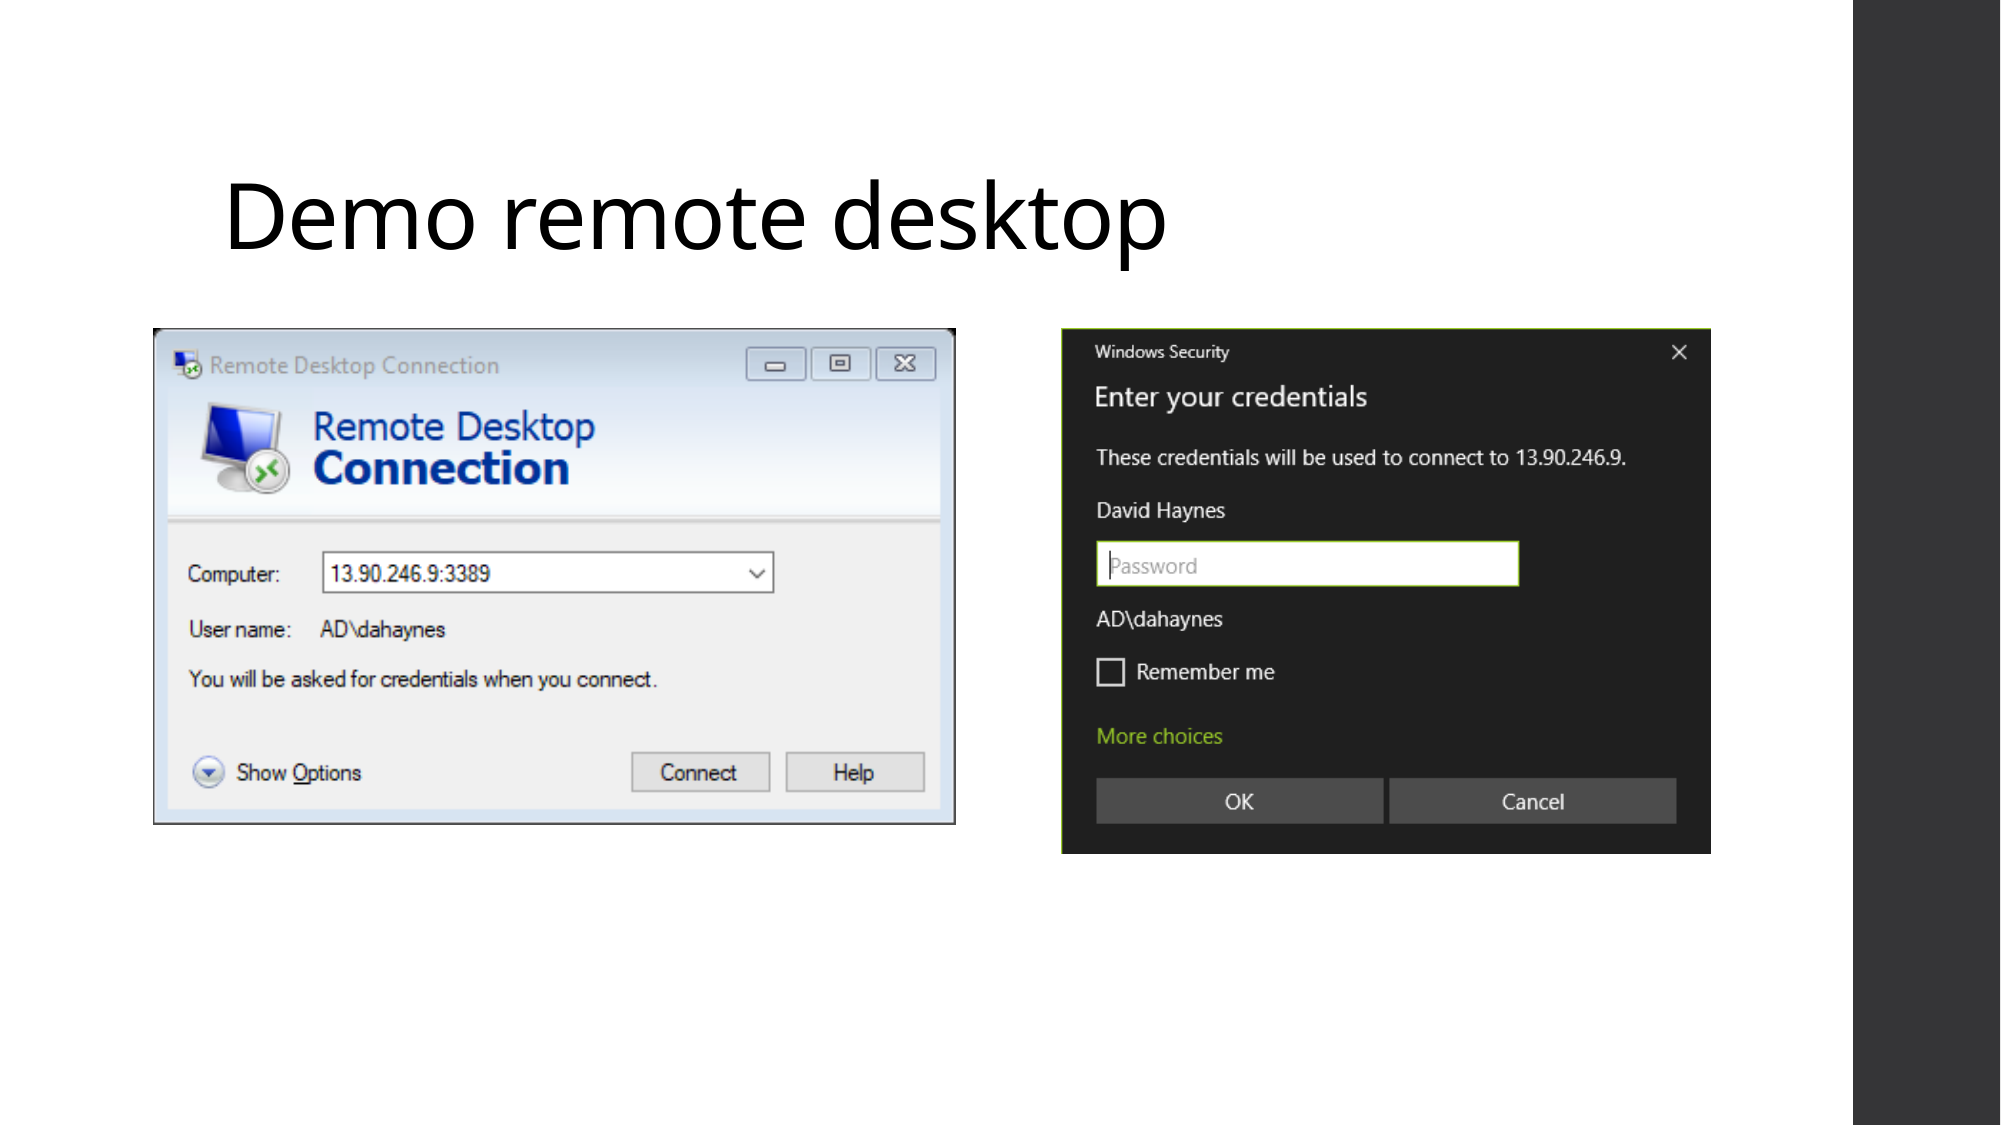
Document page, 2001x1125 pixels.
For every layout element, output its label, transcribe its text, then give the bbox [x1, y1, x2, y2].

picture [153, 328, 956, 825]
picture [1061, 328, 1711, 854]
title Demo remote desktop [206, 60, 1797, 278]
